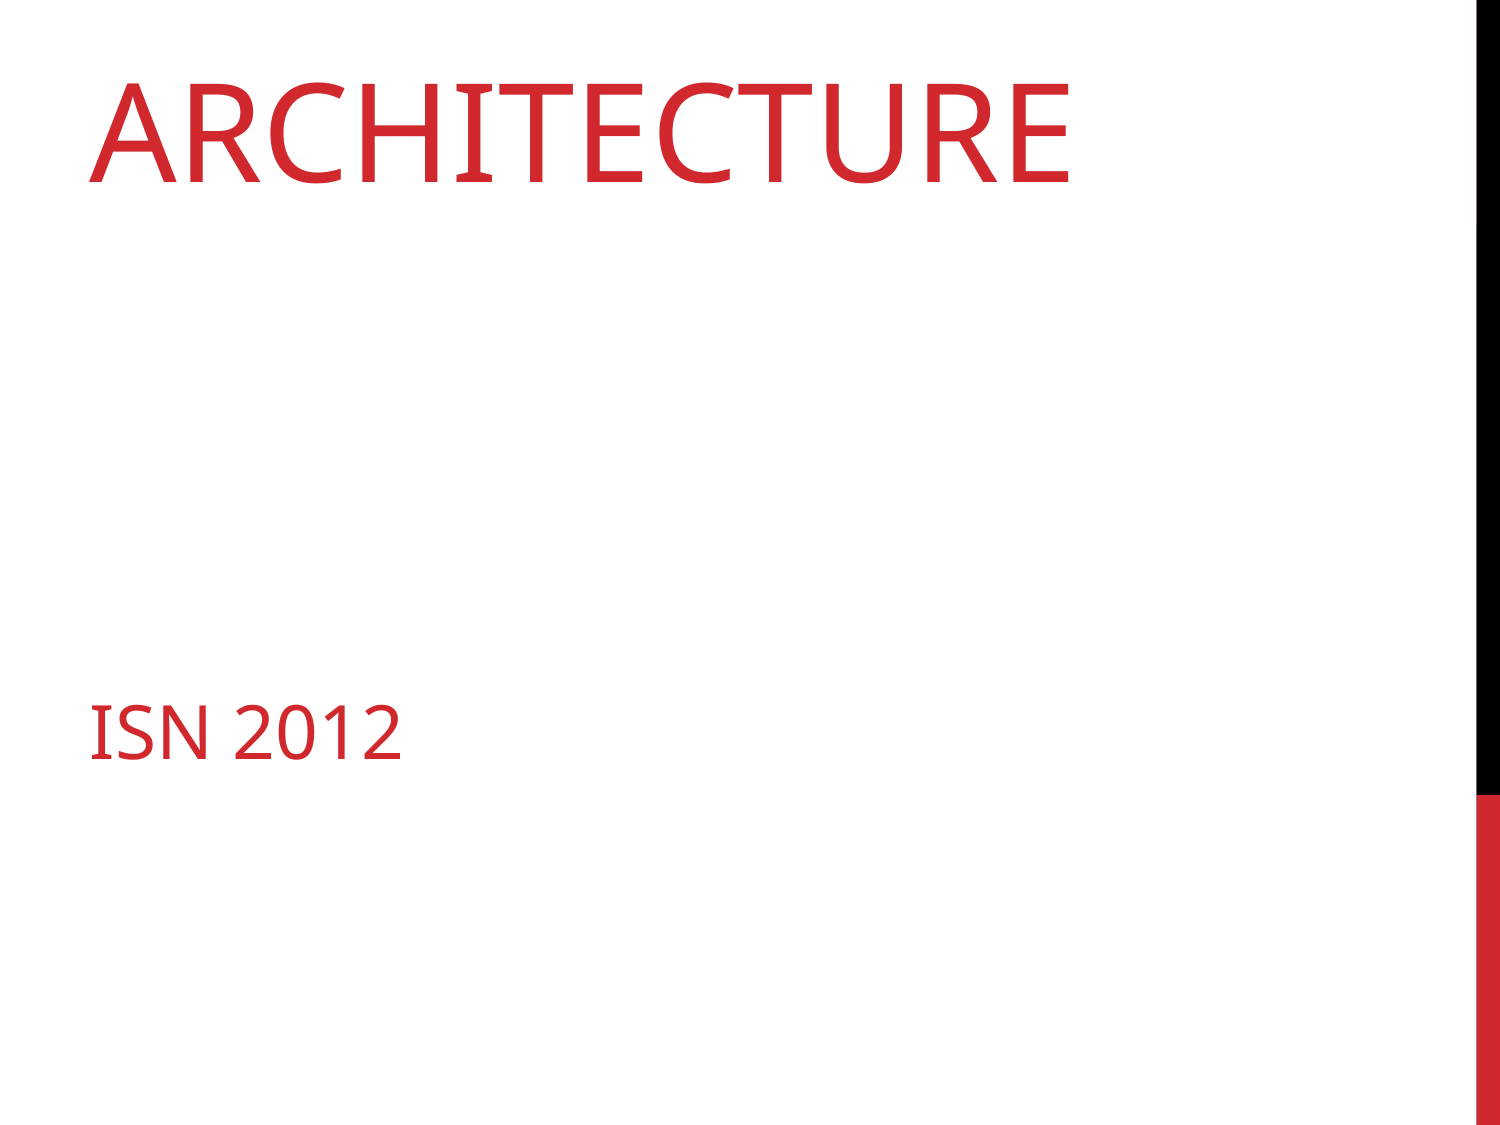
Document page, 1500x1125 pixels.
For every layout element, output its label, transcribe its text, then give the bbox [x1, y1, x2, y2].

title ARCHITECTURE [75, 37, 1350, 788]
subtitle ISN 2012 [75, 676, 1200, 827]
